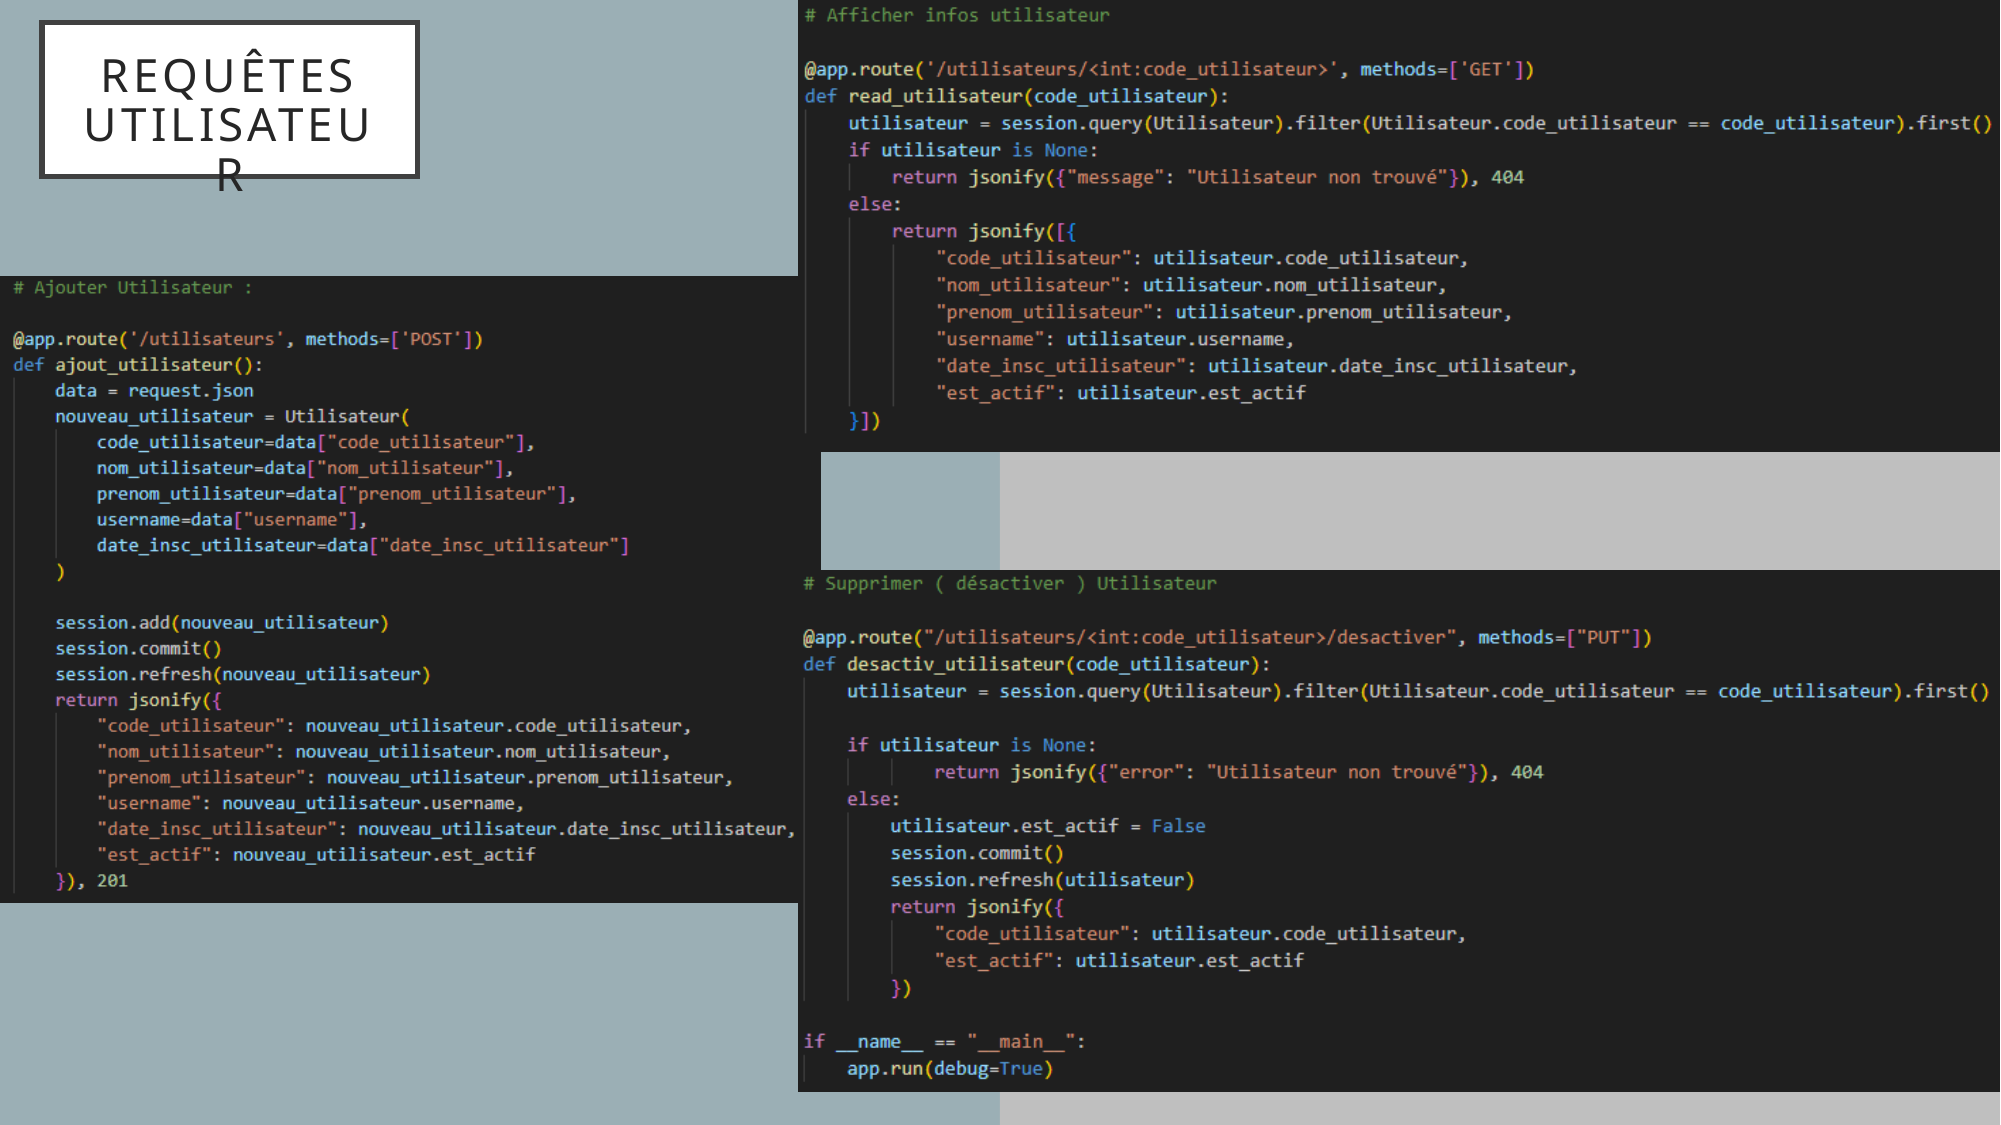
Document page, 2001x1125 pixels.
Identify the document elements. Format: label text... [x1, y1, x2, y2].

title Requêtes Utilisateur [41, 22, 418, 177]
picture [0, 0, 2000, 1125]
